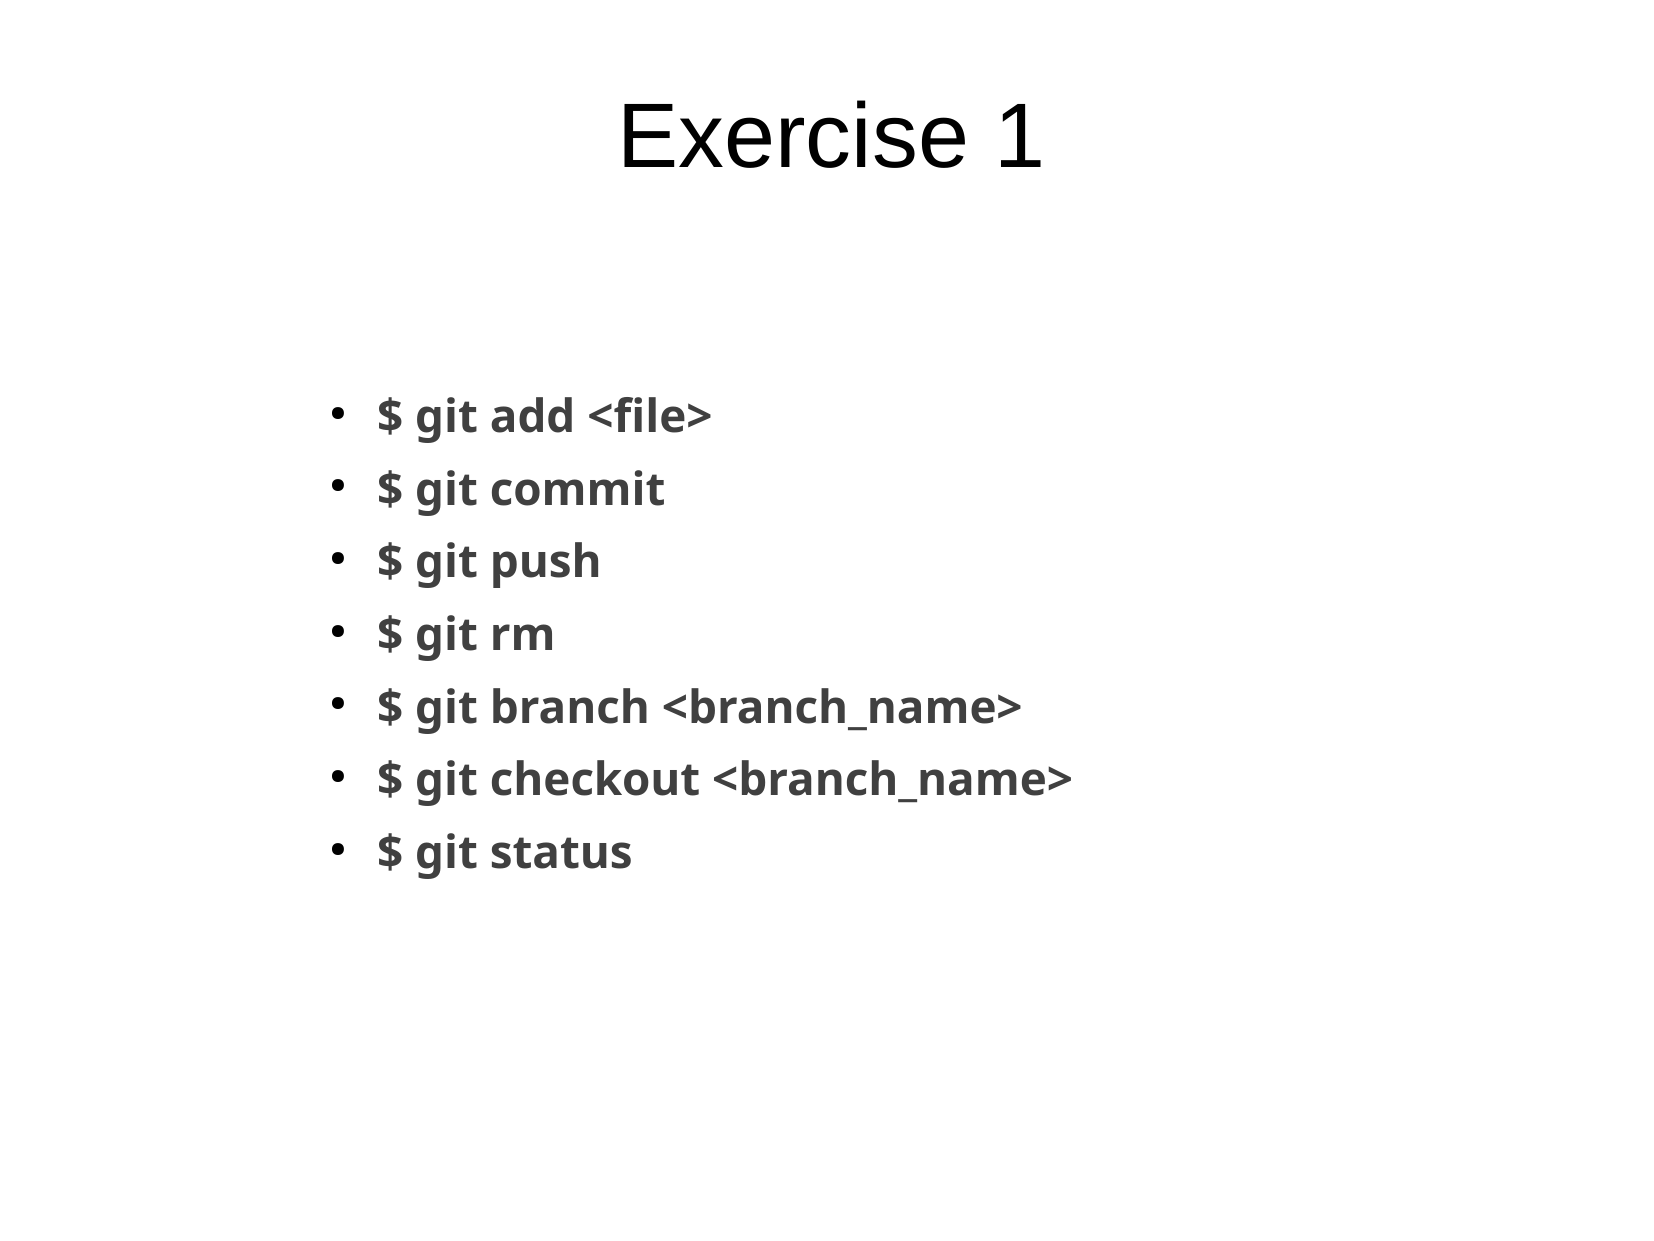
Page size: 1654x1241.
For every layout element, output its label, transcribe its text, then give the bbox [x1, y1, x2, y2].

title Exercise 1 [0, 27, 1654, 234]
list $ git add <file> $ git commit $ git push $ git rm $ git branch <branch_name> $ git checkout <branch_name> $ git status [0, 234, 1654, 1061]
